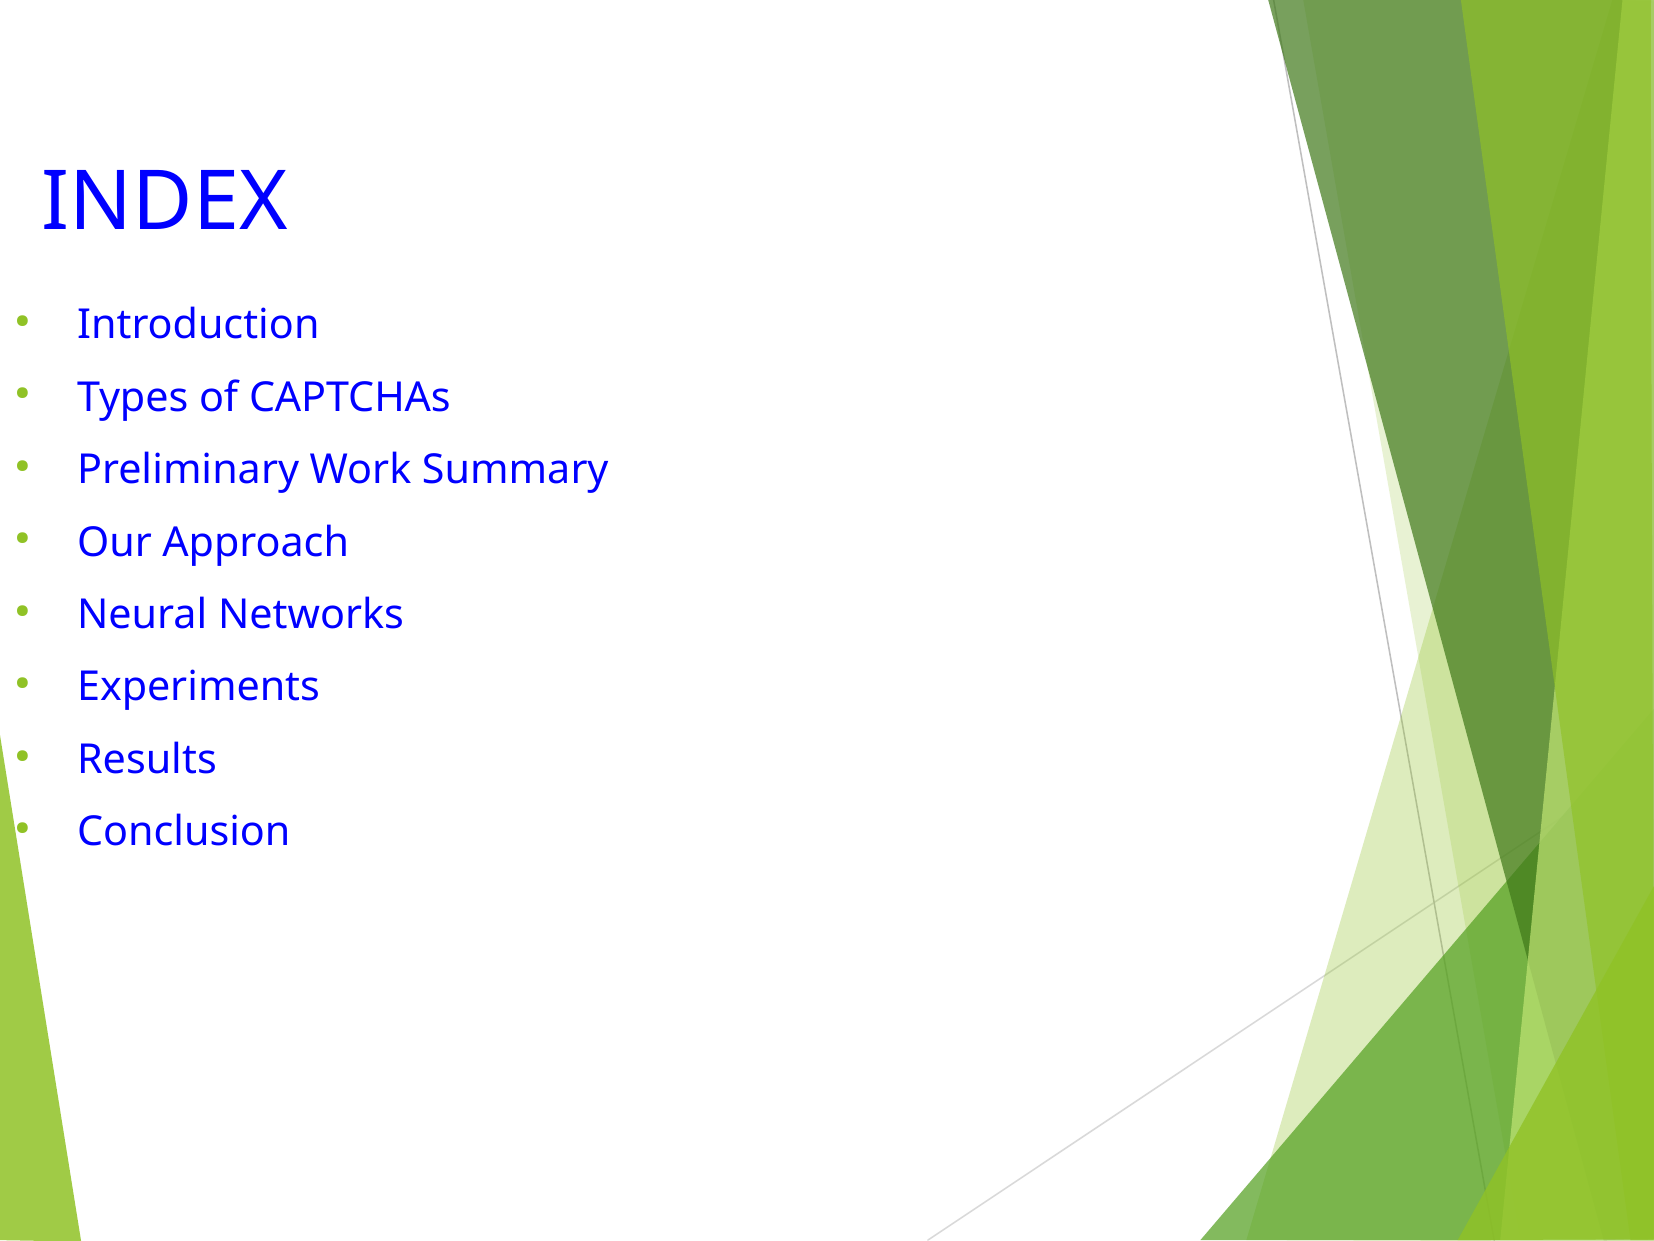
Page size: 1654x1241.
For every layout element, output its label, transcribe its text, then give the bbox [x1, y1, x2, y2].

list Introduction Types of CAPTCHAs Preliminary Work Summary Our Approach Neural Networks Experiments Results Conclusion [0, 290, 1489, 1109]
title INDEX [26, 139, 1516, 255]
